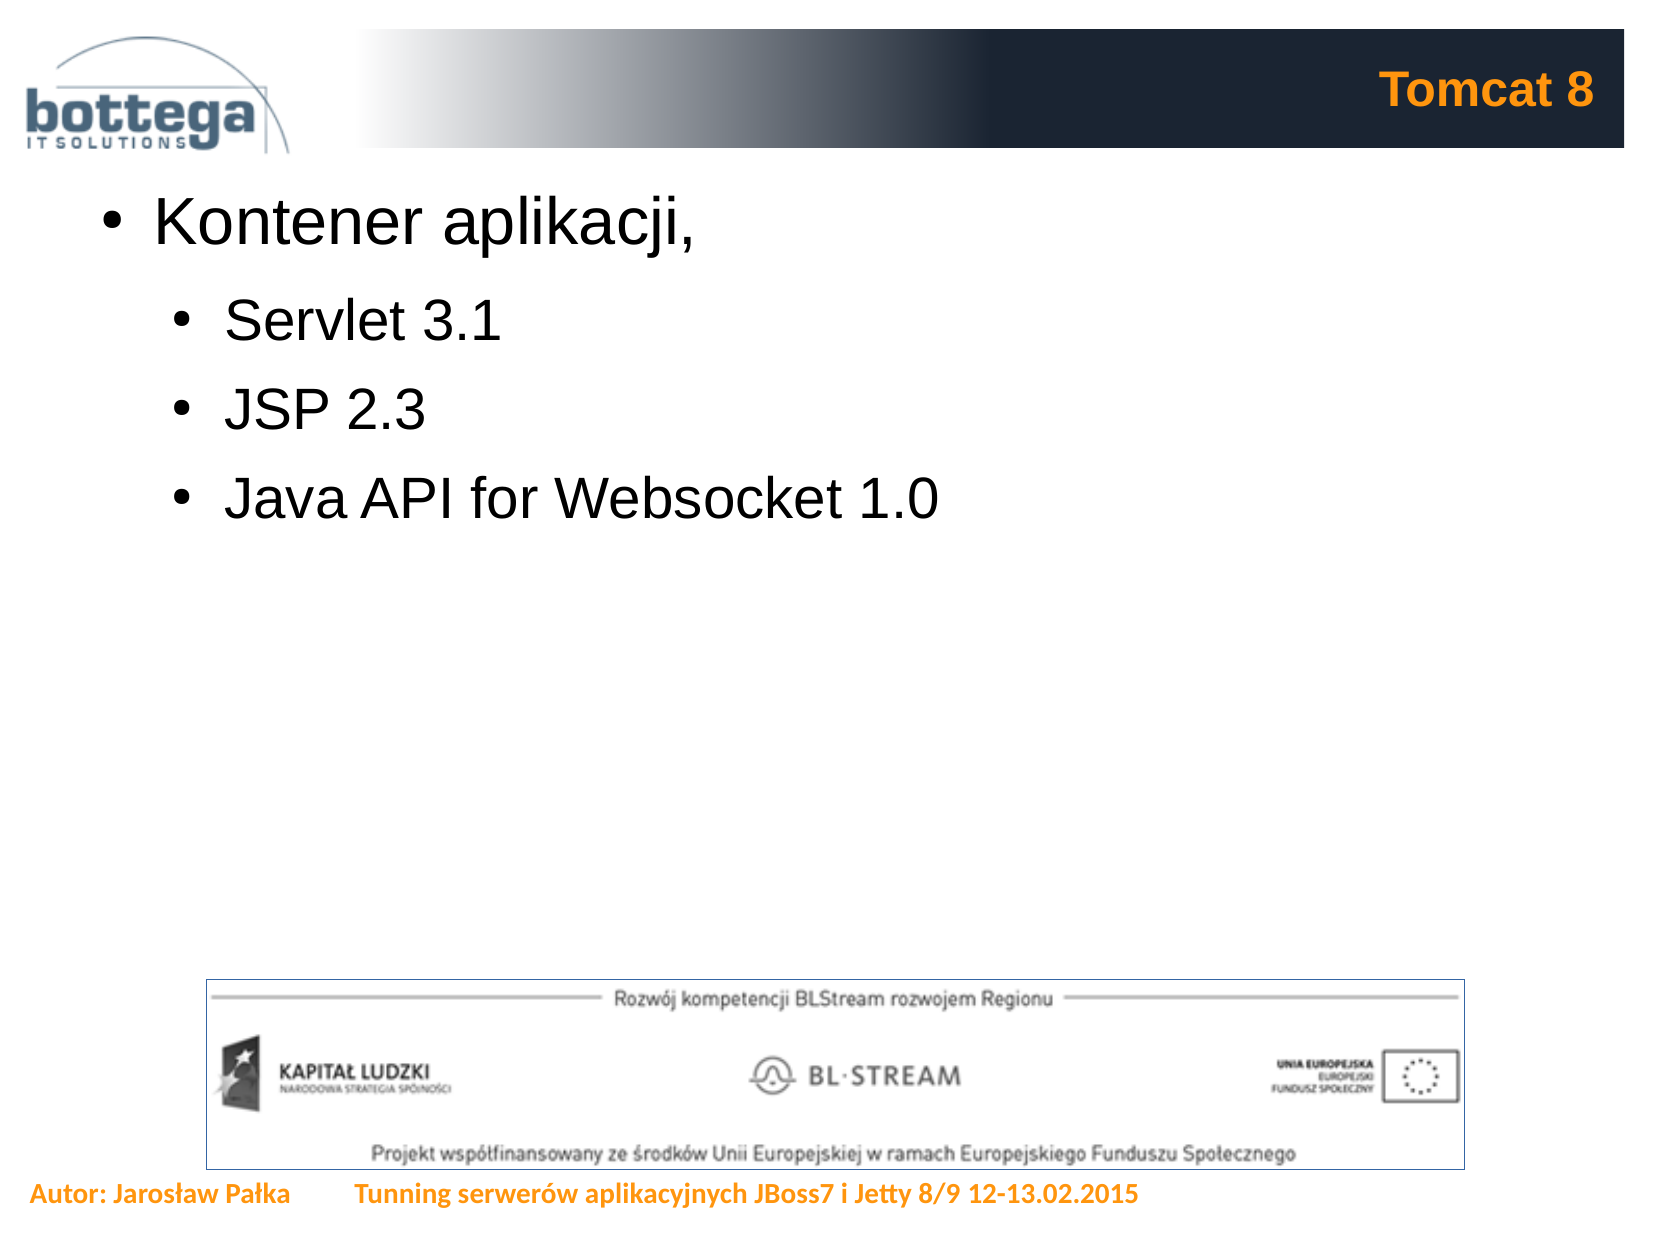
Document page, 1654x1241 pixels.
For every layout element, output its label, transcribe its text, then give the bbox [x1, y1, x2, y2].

list Kontener aplikacji, Servlet 3.1 JSP 2.3 Java API for Websocket 1.0 [82, 183, 1571, 1003]
title Tomcat 8 [354, 29, 1625, 148]
picture [207, 1003, 1464, 1169]
picture [17, 29, 296, 160]
